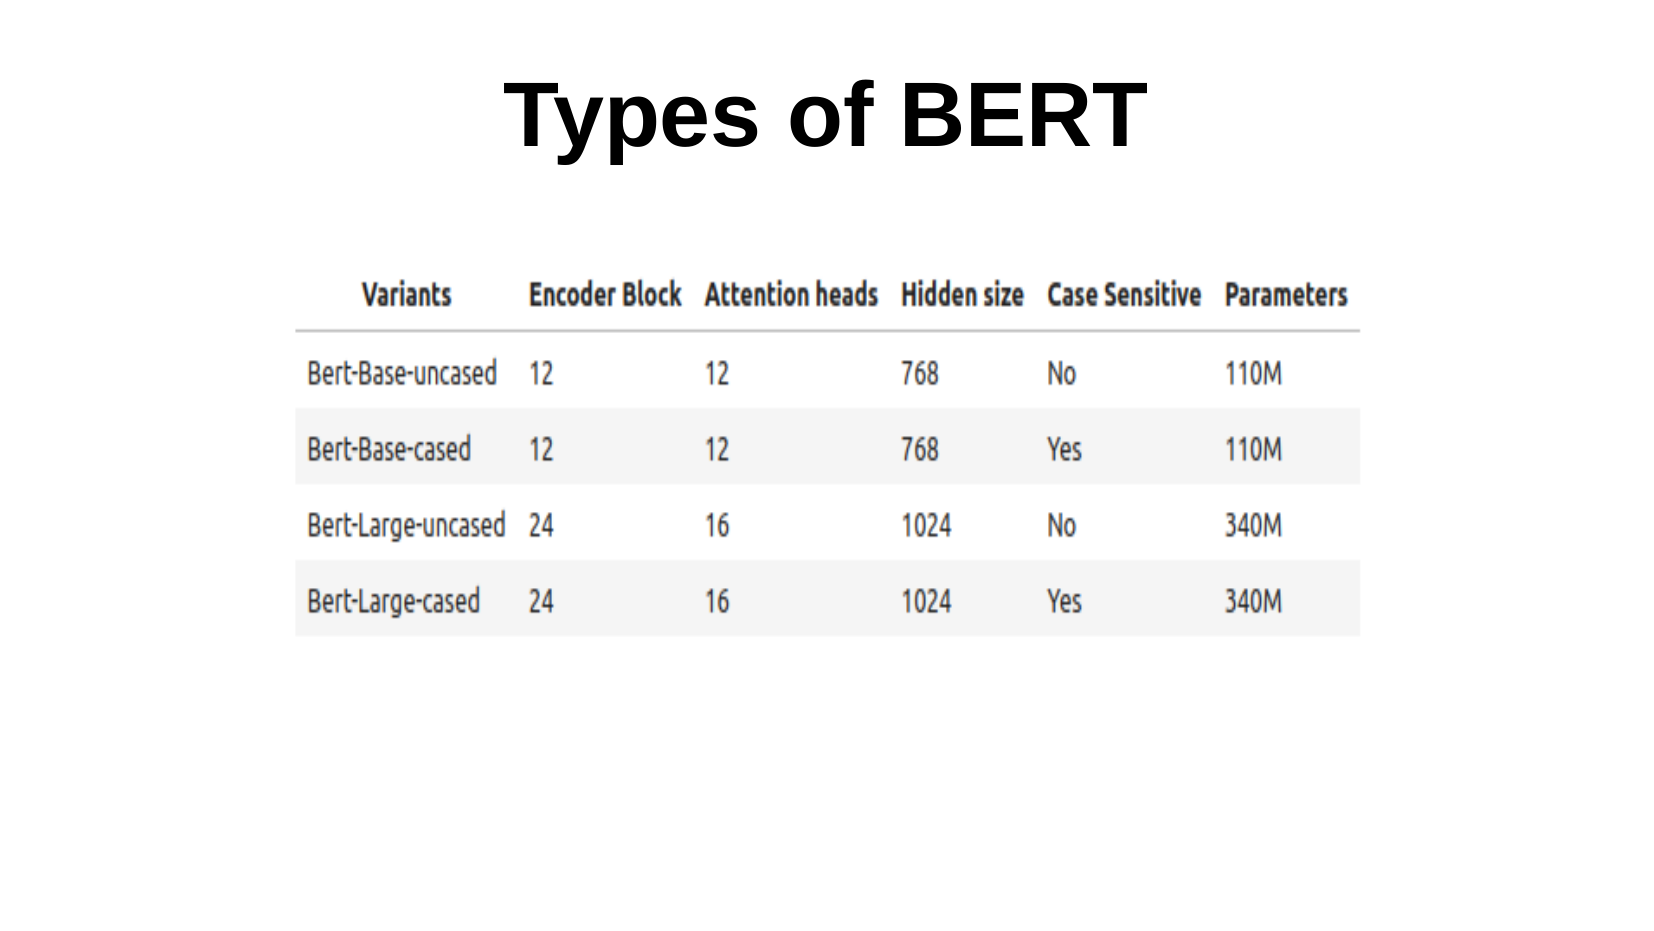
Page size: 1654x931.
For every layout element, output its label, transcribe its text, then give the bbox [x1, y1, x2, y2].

picture [230, 236, 1447, 739]
title Types of BERT [82, 37, 1571, 193]
